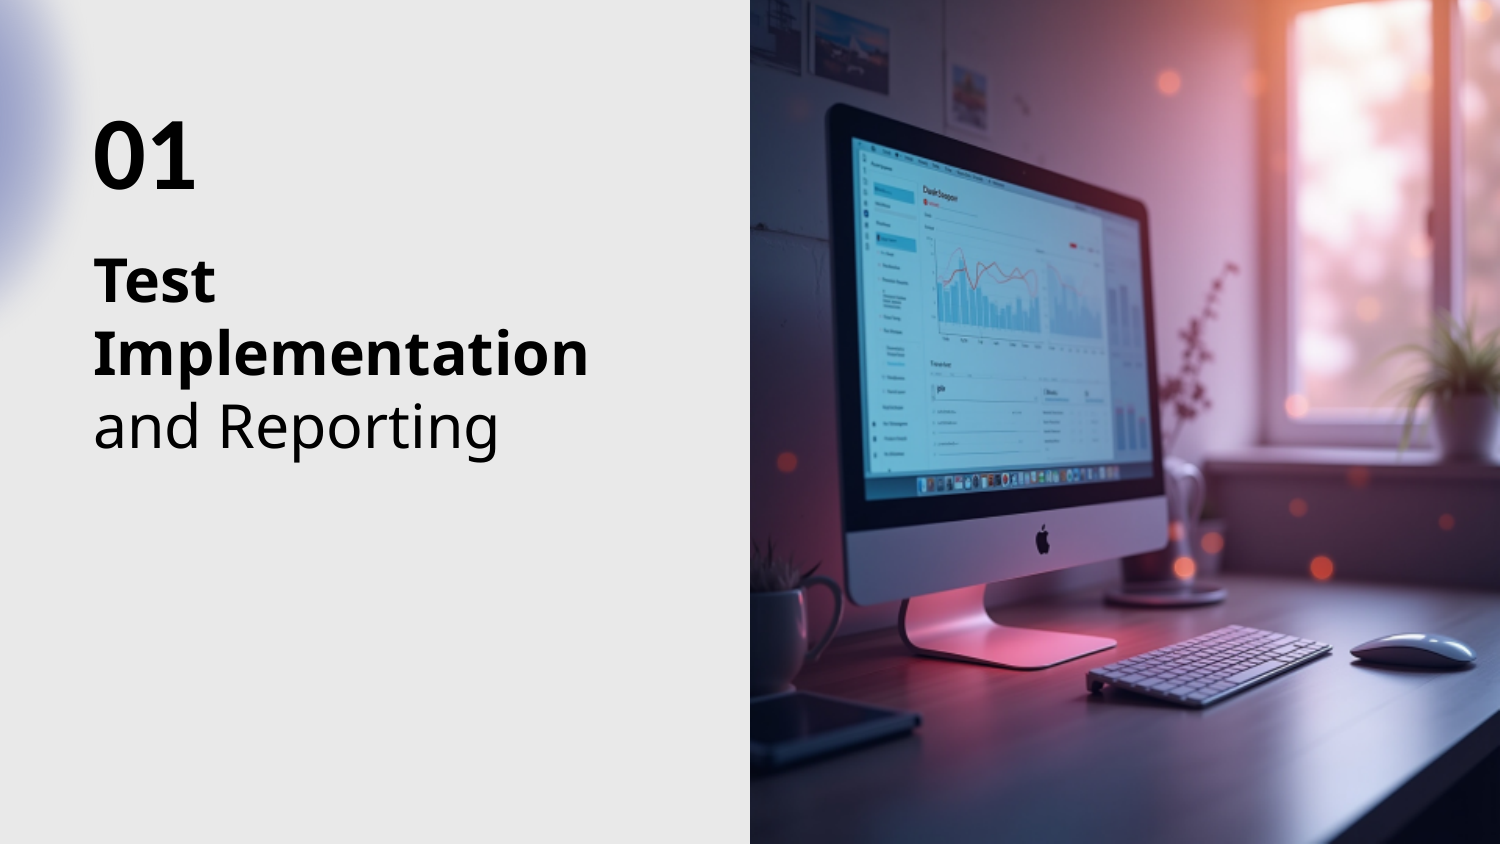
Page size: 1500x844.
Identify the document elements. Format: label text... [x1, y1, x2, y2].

text_box Test Implementation and Reporting [78, 234, 672, 469]
text_box 01 [78, 78, 453, 218]
picture [750, 0, 1500, 844]
